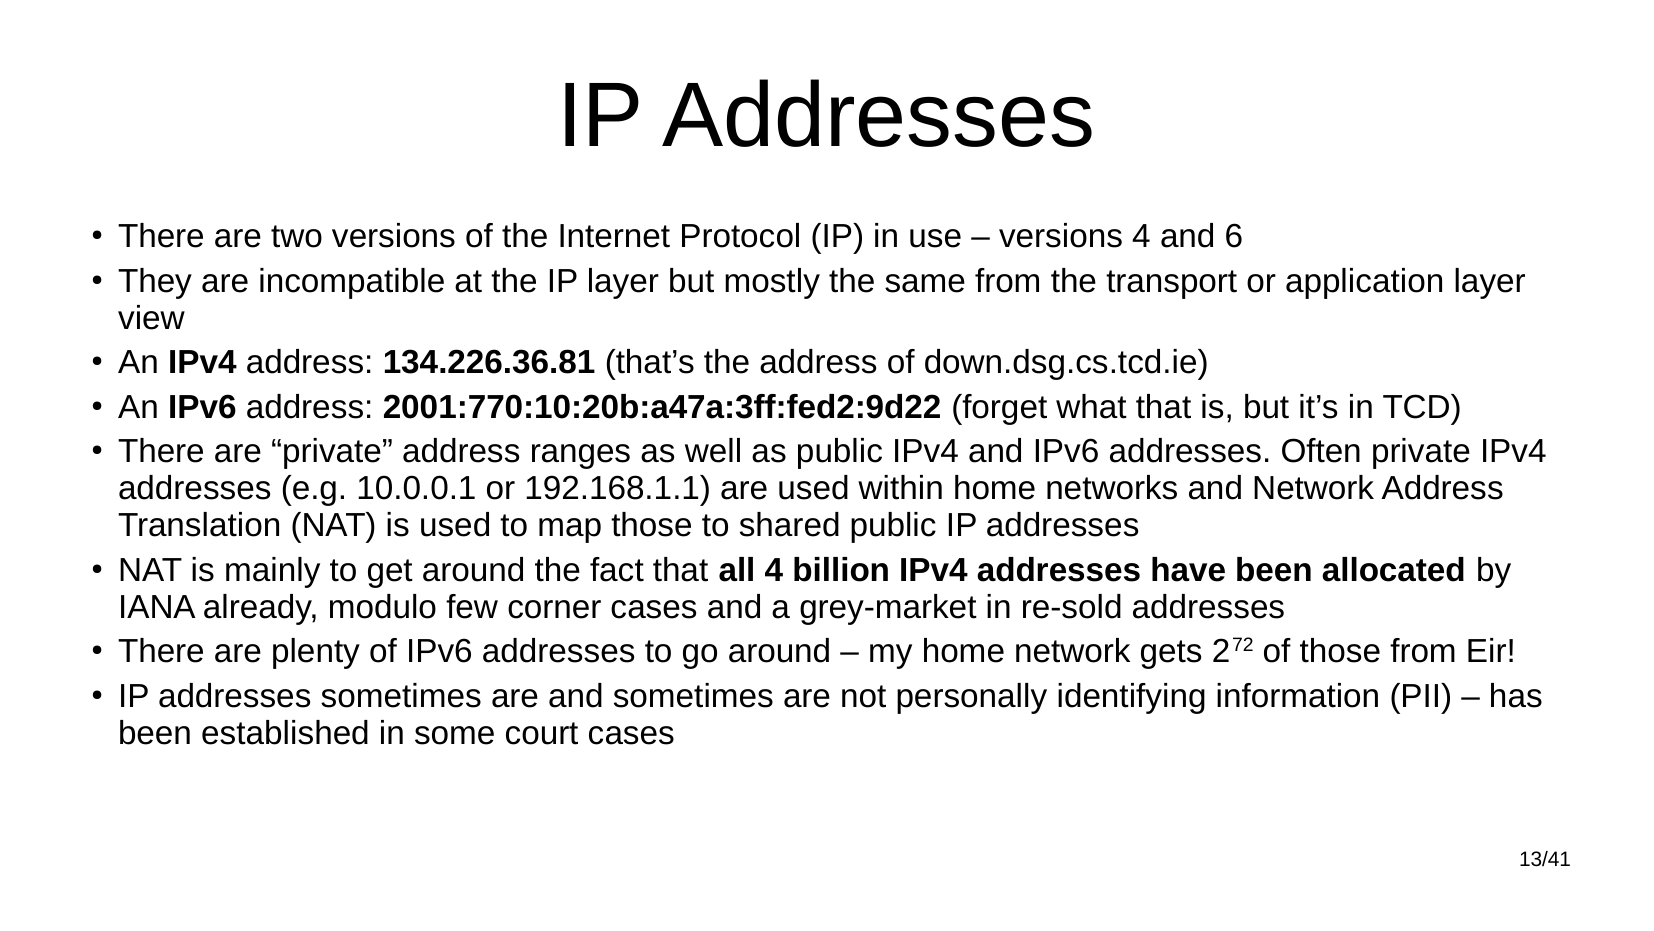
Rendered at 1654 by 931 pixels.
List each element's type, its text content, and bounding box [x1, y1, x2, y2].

list There are two versions of the Internet Protocol (IP) in use – versions 4 and 6 They are incompatible at the IP layer but mostly the same from the transport or application layer view An IPv4 address: 134.226.36.81 (that’s the address of down.dsg.cs.tcd.ie) An IPv6 address: 2001:770:10:20b:a47a:3ff:fed2:9d22 (forget what that is, but it’s in TCD) There are “private” address ranges as well as public IPv4 and IPv6 addresses. Often private IPv4 addresses (e.g. 10.0.0.1 or 192.168.1.1) are used within home networks and Network Address Translation (NAT) is used to map those to shared public IP addresses NAT is mainly to get around the fact that all 4 billion IPv4 addresses have been allocated by IANA already, modulo few corner cases and a grey-market in re-sold addresses There are plenty of IPv6 addresses to go around – my home network gets 272 of those from Eir! IP addresses sometimes are and sometimes are not personally identifying information (PII) – has been established in some court cases [82, 217, 1576, 758]
title IP Addresses [82, 37, 1571, 193]
